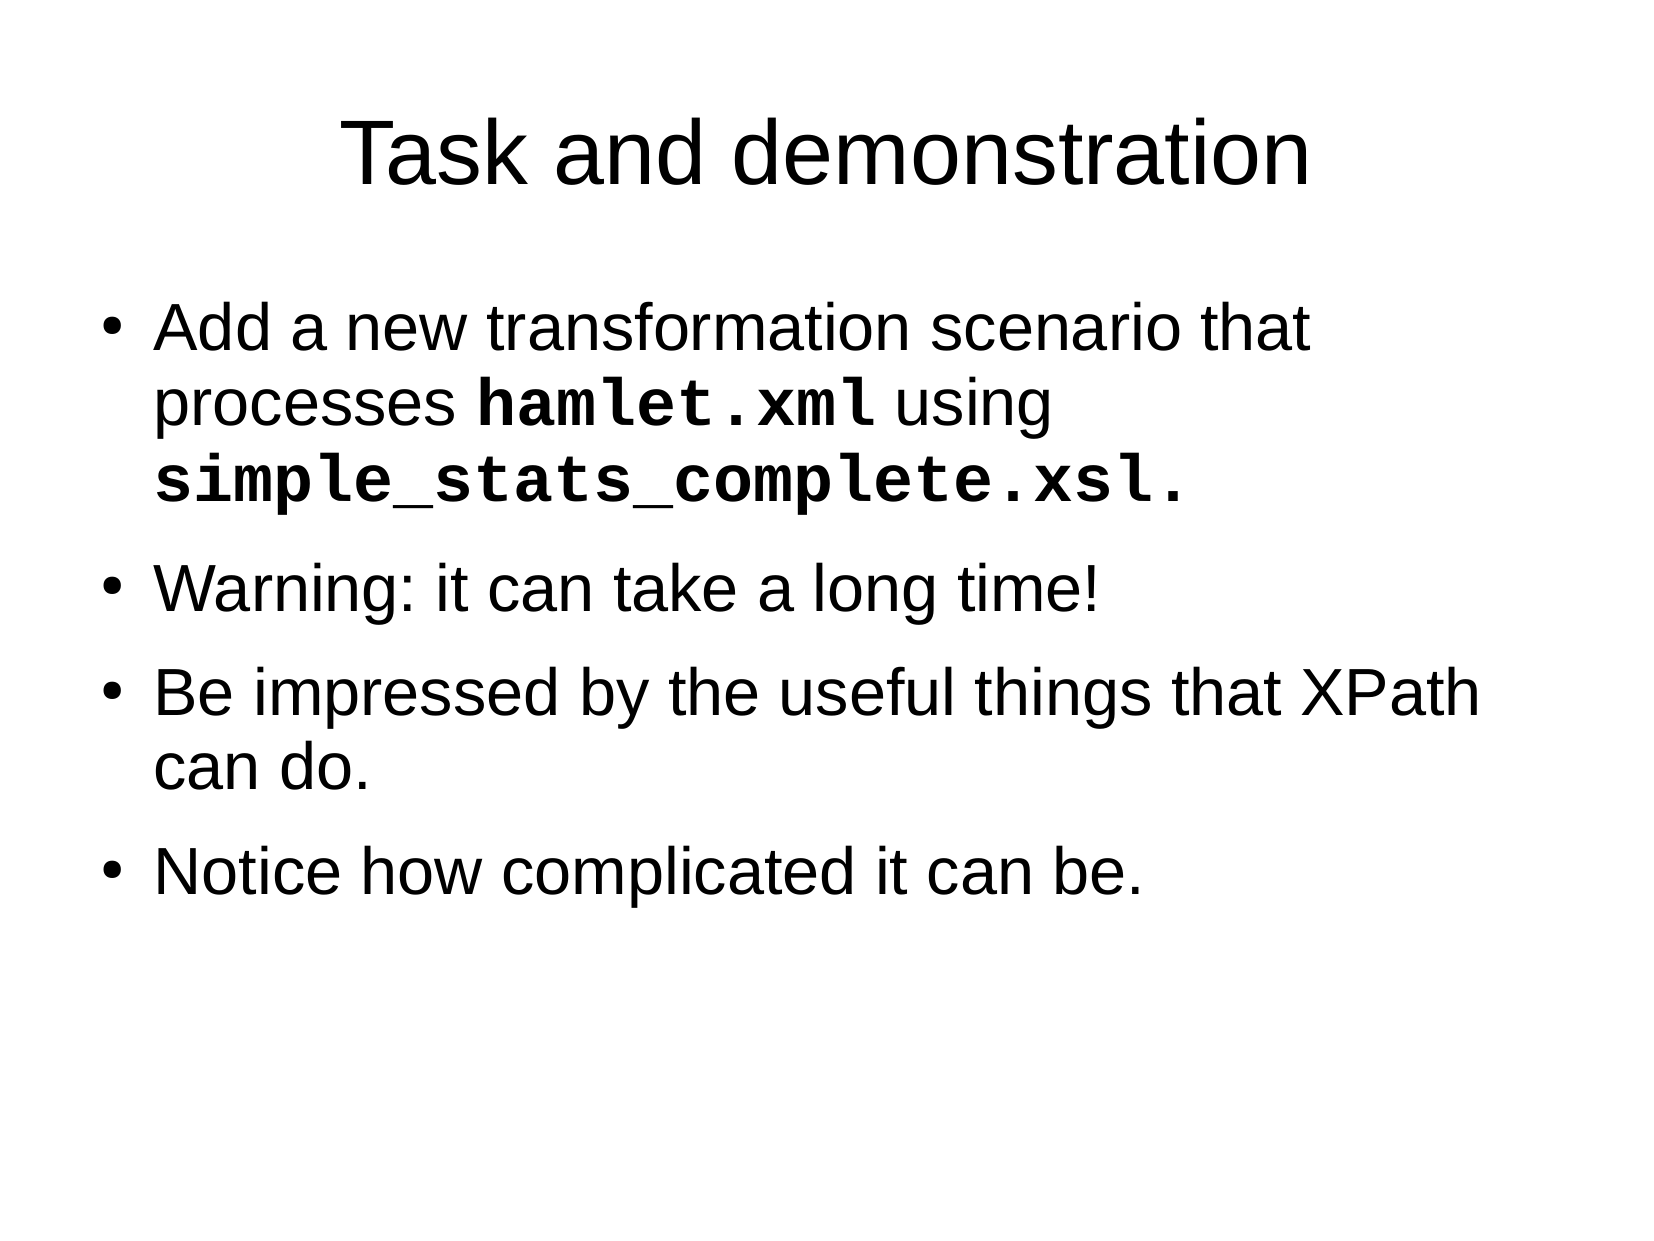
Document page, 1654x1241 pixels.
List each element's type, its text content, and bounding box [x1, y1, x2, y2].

list Add a new transformation scenario that processes hamlet.xml using simple_stats_complete.xsl. Warning: it can take a long time! Be impressed by the useful things that XPath can do. Notice how complicated it can be. [82, 290, 1571, 1010]
title Task and demonstration [82, 49, 1571, 257]
